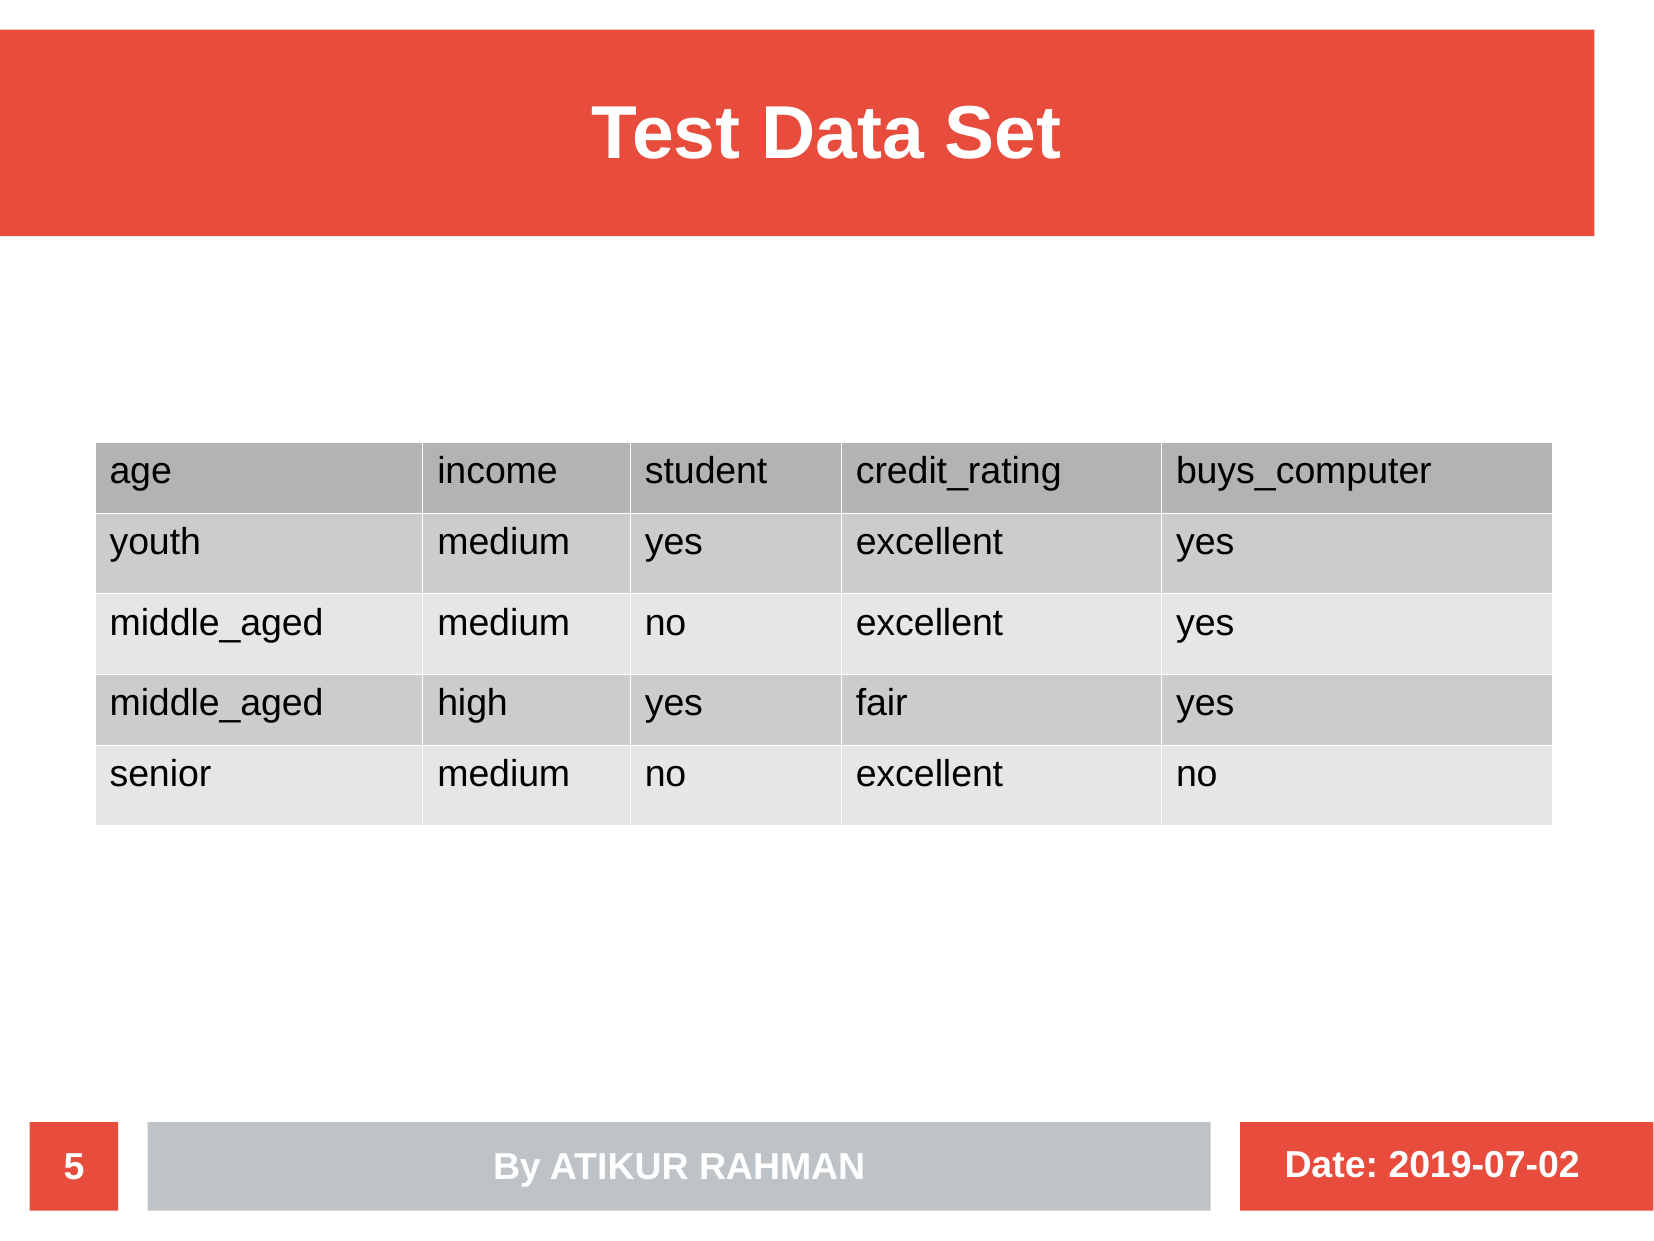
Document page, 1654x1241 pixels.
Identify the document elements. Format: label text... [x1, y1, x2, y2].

table_cell high [423, 675, 630, 745]
table_cell middle_aged [96, 675, 422, 745]
table_cell youth [96, 514, 422, 593]
title Test Data Set [266, 59, 1388, 207]
table_cell no [1162, 746, 1552, 825]
table_cell excellent [842, 746, 1161, 825]
table_cell yes [1162, 594, 1552, 674]
table_cell senior [96, 746, 422, 825]
table_cell medium [423, 746, 630, 825]
table_cell no [631, 594, 841, 674]
table_cell medium [423, 514, 630, 593]
table_cell excellent [842, 594, 1161, 674]
table_cell yes [1162, 675, 1552, 745]
table_cell yes [631, 675, 841, 745]
table_cell medium [423, 594, 630, 674]
table_header income [423, 443, 630, 513]
table_header credit_rating [842, 443, 1161, 513]
table_cell yes [1162, 514, 1552, 593]
table_header age [96, 443, 422, 513]
table_cell excellent [842, 514, 1161, 593]
table_cell fair [842, 675, 1161, 745]
table_cell yes [631, 514, 841, 593]
table_cell middle_aged [96, 594, 422, 674]
table_header student [631, 443, 841, 513]
table_header buys_computer [1162, 443, 1552, 513]
table_cell no [631, 746, 841, 825]
